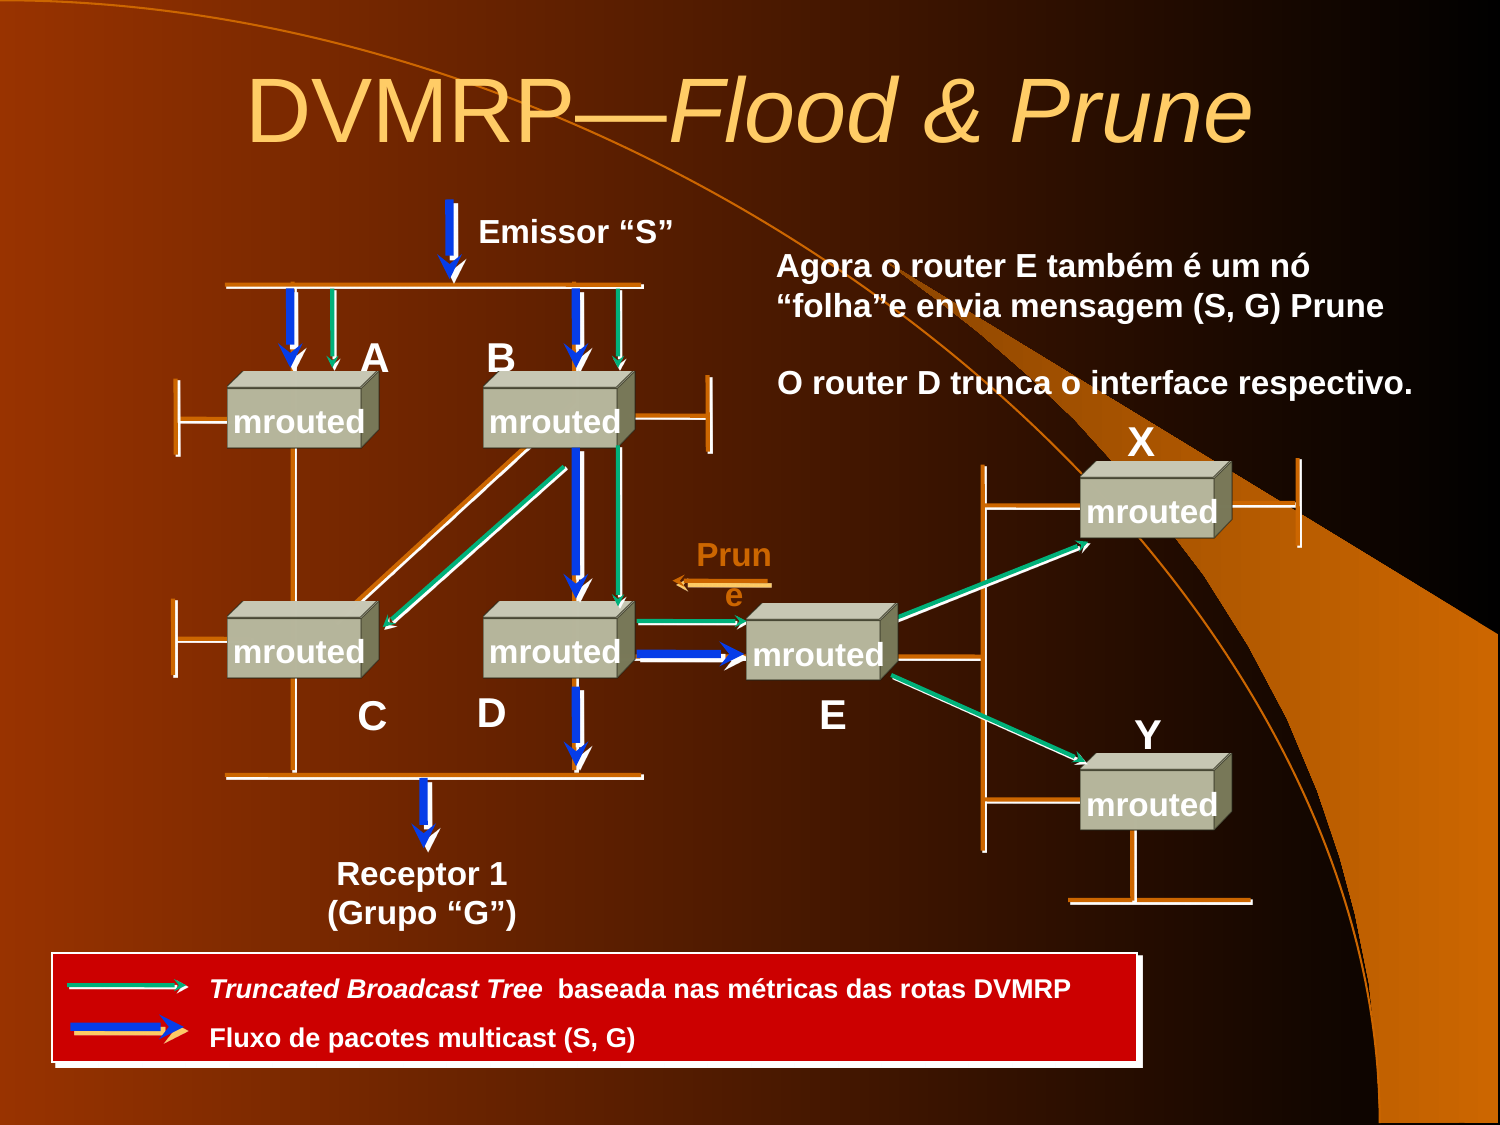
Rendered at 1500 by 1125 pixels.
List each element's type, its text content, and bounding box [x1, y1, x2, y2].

text_box C [340, 680, 399, 747]
text_box Truncated Broadcast Tree baseada nas métricas das rotas DVMRP [194, 963, 1092, 1011]
text_box mrouted [217, 393, 381, 449]
text_box A [343, 322, 402, 389]
picture [483, 371, 636, 393]
text_box Emissor “S” [471, 206, 682, 254]
text_box Fluxo de pacotes multicast (S, G) [194, 1012, 654, 1061]
text_box Receptor 1 (Grupo “G”) [319, 848, 525, 936]
picture [1080, 753, 1233, 775]
text_box B [495, 348, 506, 355]
picture [746, 603, 899, 625]
text_box B [495, 359, 508, 368]
text_box A [370, 349, 378, 360]
text_box mrouted [217, 622, 381, 679]
text_box mrouted [1071, 483, 1234, 539]
text_box B [469, 322, 533, 389]
text_box Prune [672, 525, 797, 581]
picture [227, 371, 380, 393]
text_box D [454, 678, 529, 745]
title DVMRP—Flood & Prune [24, 24, 1475, 188]
text_box Agora o router E também é um nó “folha”e envia mensagem (S, G) Prune [762, 237, 1408, 332]
text_box mrouted [473, 622, 637, 679]
text_box O router D trunca o interface respectivo. [763, 354, 1500, 409]
text_box mrouted [473, 393, 637, 449]
text_box Y [1117, 699, 1179, 753]
text_box E [802, 681, 864, 746]
text_box [52, 952, 1138, 1063]
text_box mrouted [1071, 775, 1234, 831]
picture [227, 601, 380, 622]
picture [1080, 461, 1233, 483]
text_box X [1110, 409, 1172, 461]
text_box mrouted [737, 625, 901, 681]
picture [483, 601, 636, 622]
